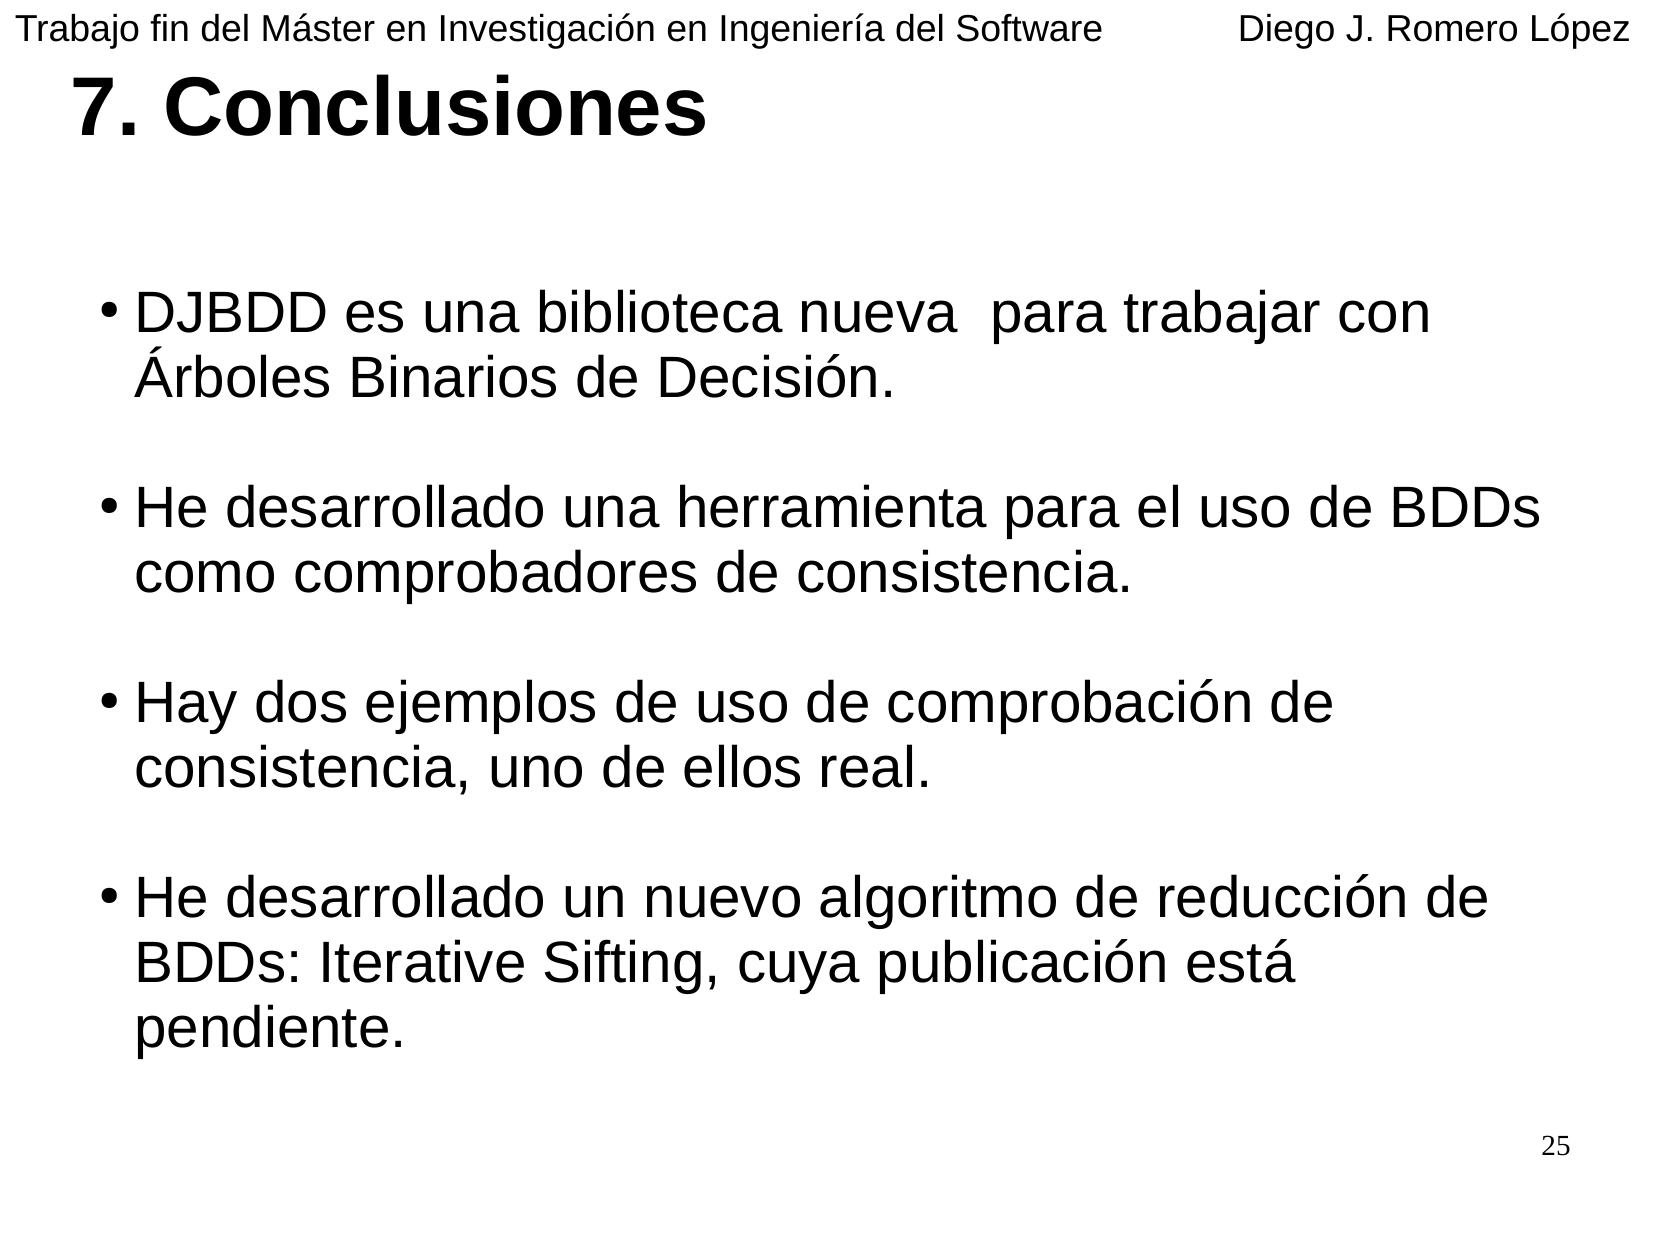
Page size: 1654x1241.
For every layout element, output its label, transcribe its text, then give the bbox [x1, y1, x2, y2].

text_box 7. Conclusiones [70, 60, 1607, 154]
text_box DJBDD es una biblioteca nueva para trabajar con Árboles Binarios de Decisión. He desarrollado una herramienta para el uso de BDDs como comprobadores de consistencia. Hay dos ejemplos de uso de comprobación de consistencia, uno de ellos real. He desarrollado un nuevo algoritmo de reducción de BDDs: Iterative Sifting, cuya publicación está pendiente. [84, 206, 1583, 983]
